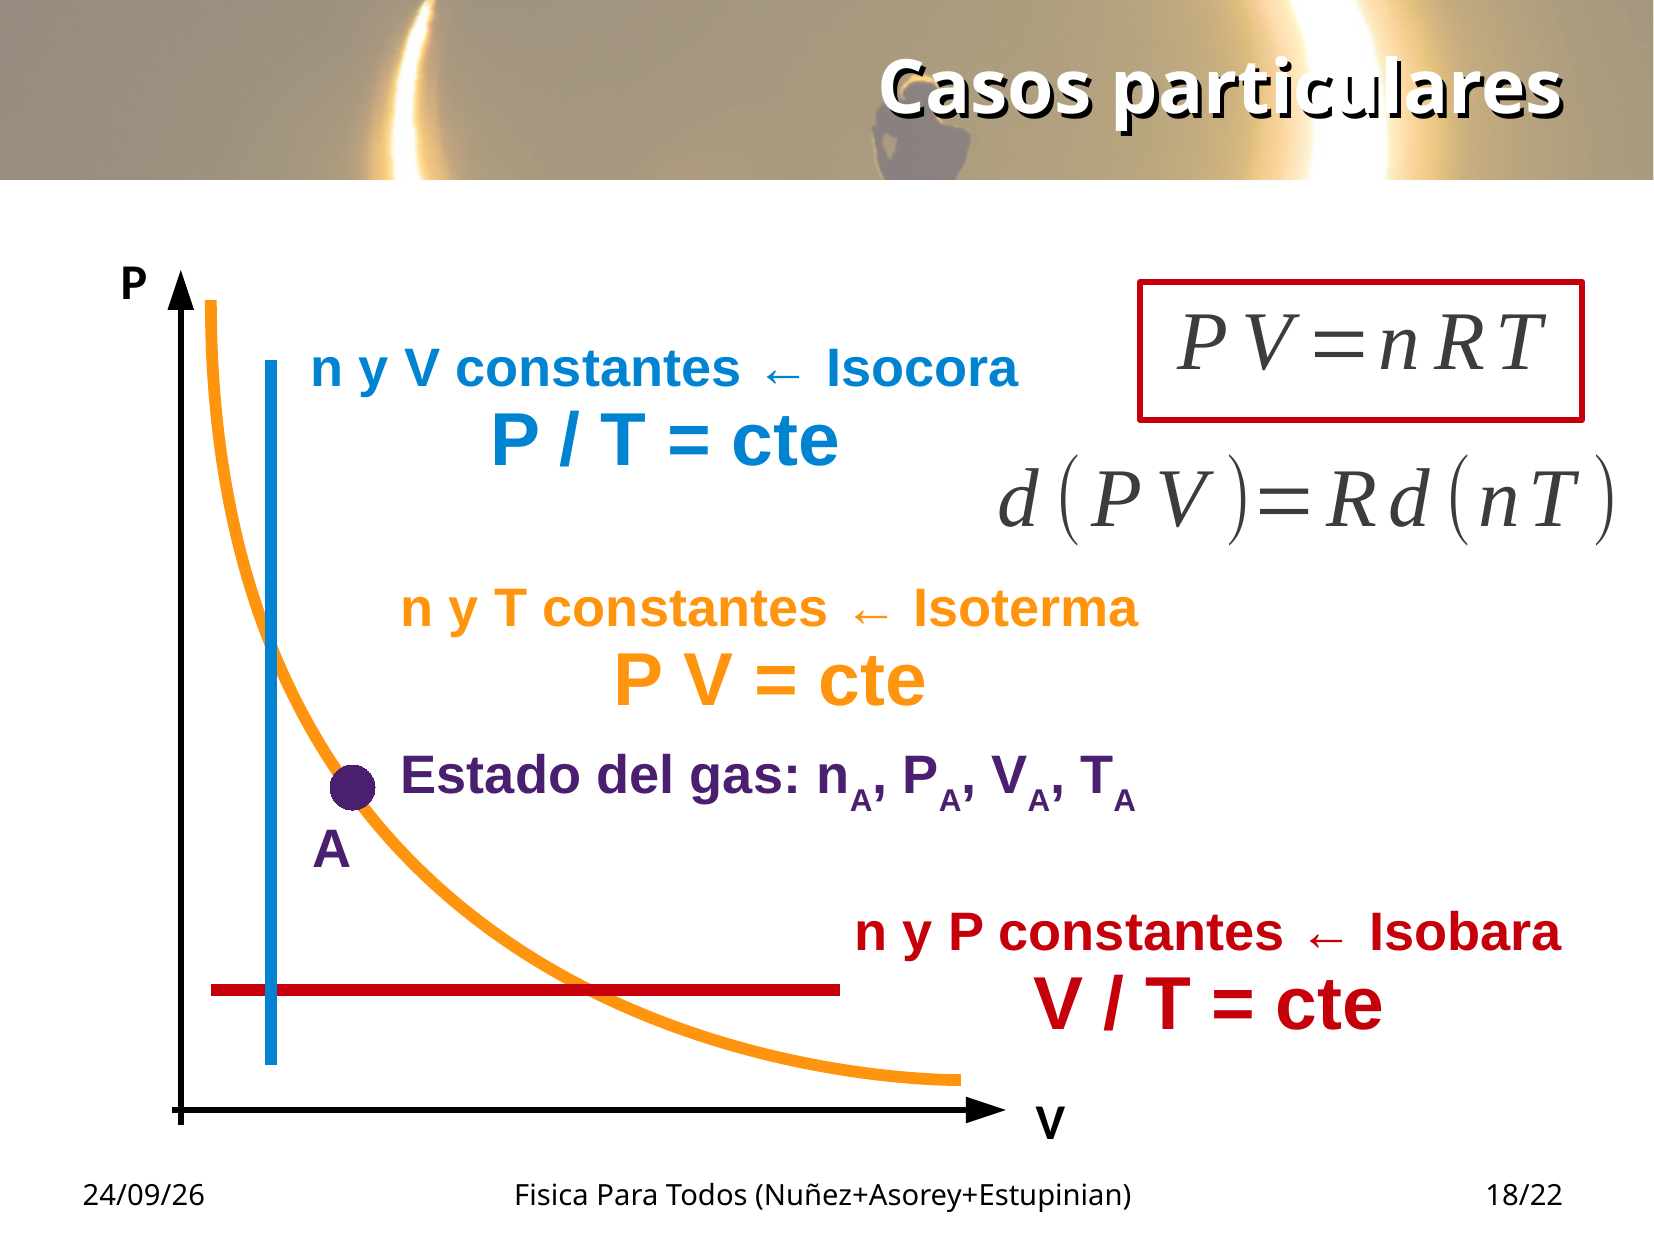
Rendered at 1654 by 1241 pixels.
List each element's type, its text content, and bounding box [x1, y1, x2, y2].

text_box Estado del gas: nA, PA, VA, TA [385, 736, 1151, 826]
text_box [330, 765, 376, 811]
text_box n y P constantes ← Isobara V / T = cte [840, 893, 1578, 1054]
text_box V [1020, 1095, 1090, 1169]
text_box P [105, 255, 173, 329]
picture [0, 0, 1654, 180]
text_box n y V constantes ← Isocora P / T = cte [296, 330, 1036, 490]
chart [1164, 294, 1561, 388]
title Casos particulares [75, 19, 1564, 151]
text_box n y T constantes ← Isoterma P V = cte [386, 570, 1156, 730]
text_box A [289, 811, 376, 901]
chart [990, 450, 1626, 550]
